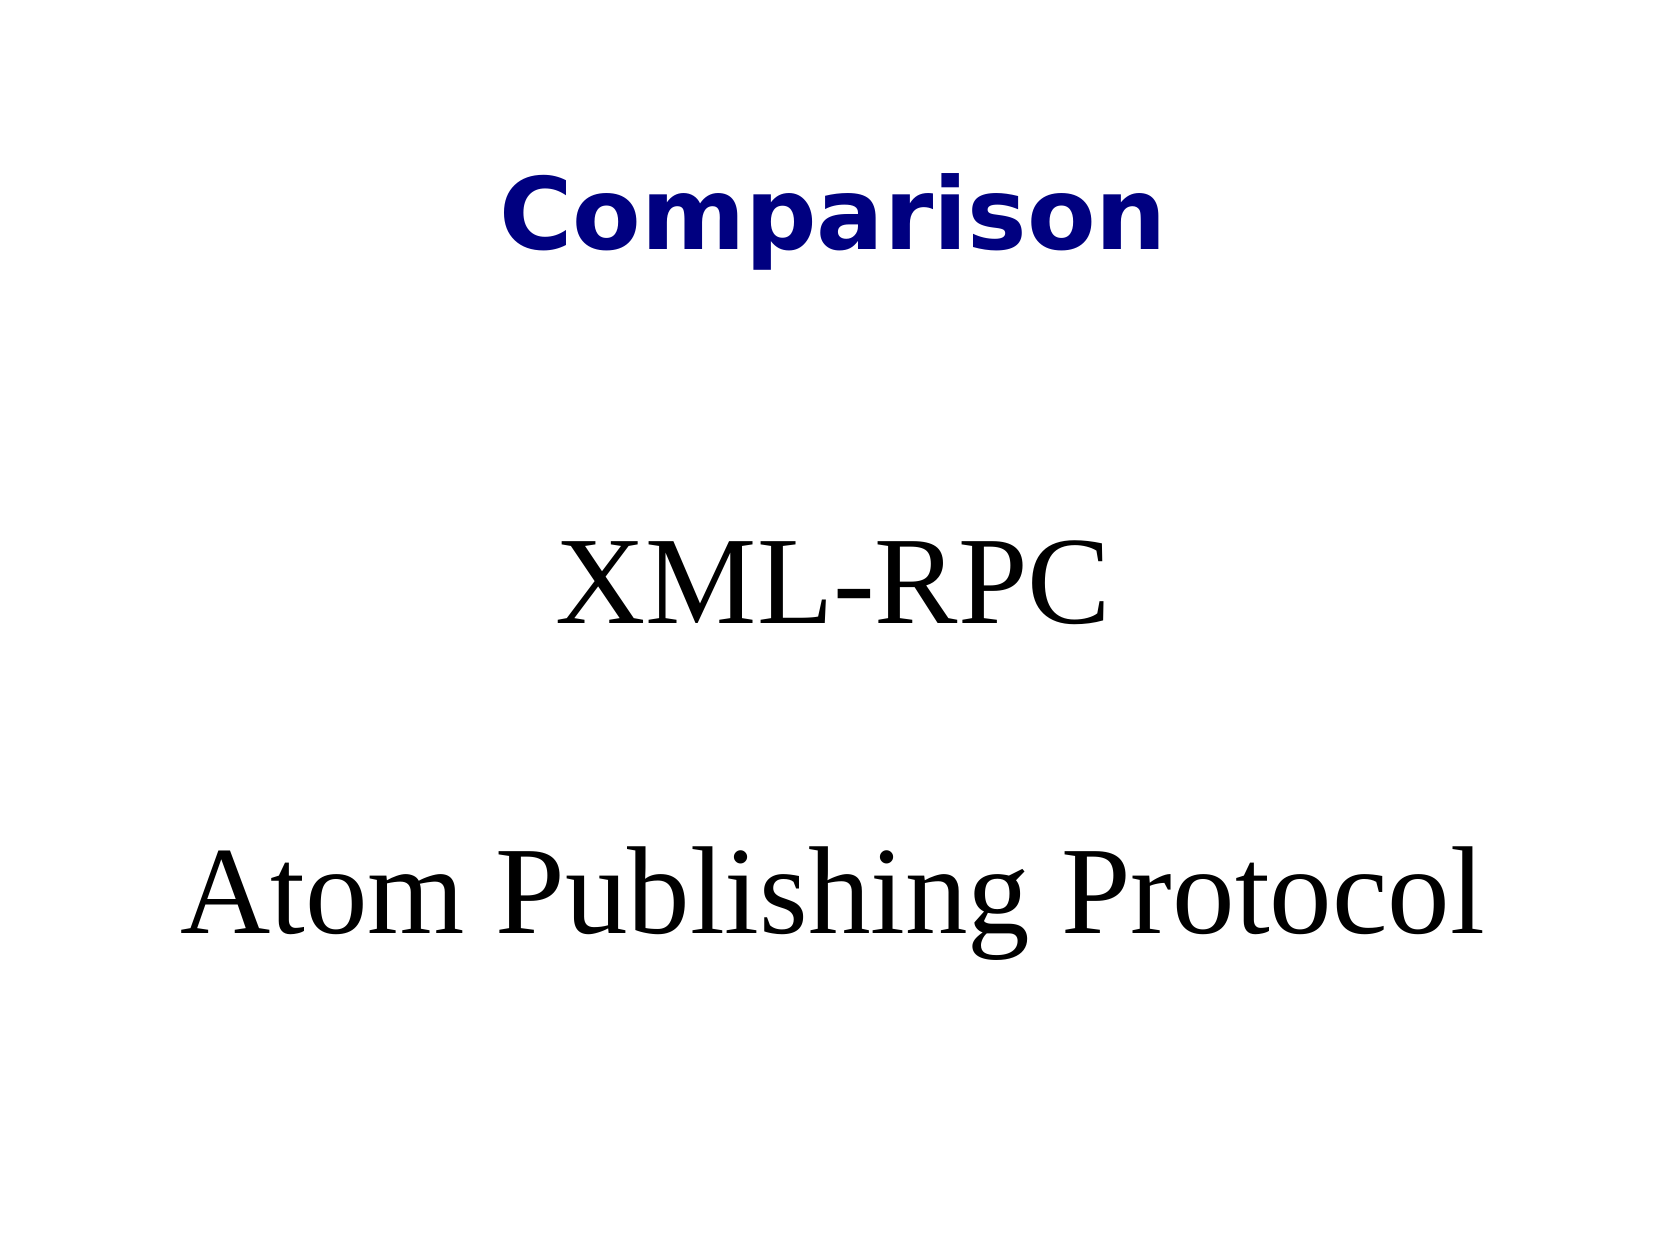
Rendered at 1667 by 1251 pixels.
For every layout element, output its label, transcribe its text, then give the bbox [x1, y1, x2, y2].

title Comparison [124, 118, 1542, 313]
subtitle XML-RPC Atom Publishing Protocol [124, 368, 1542, 1104]
